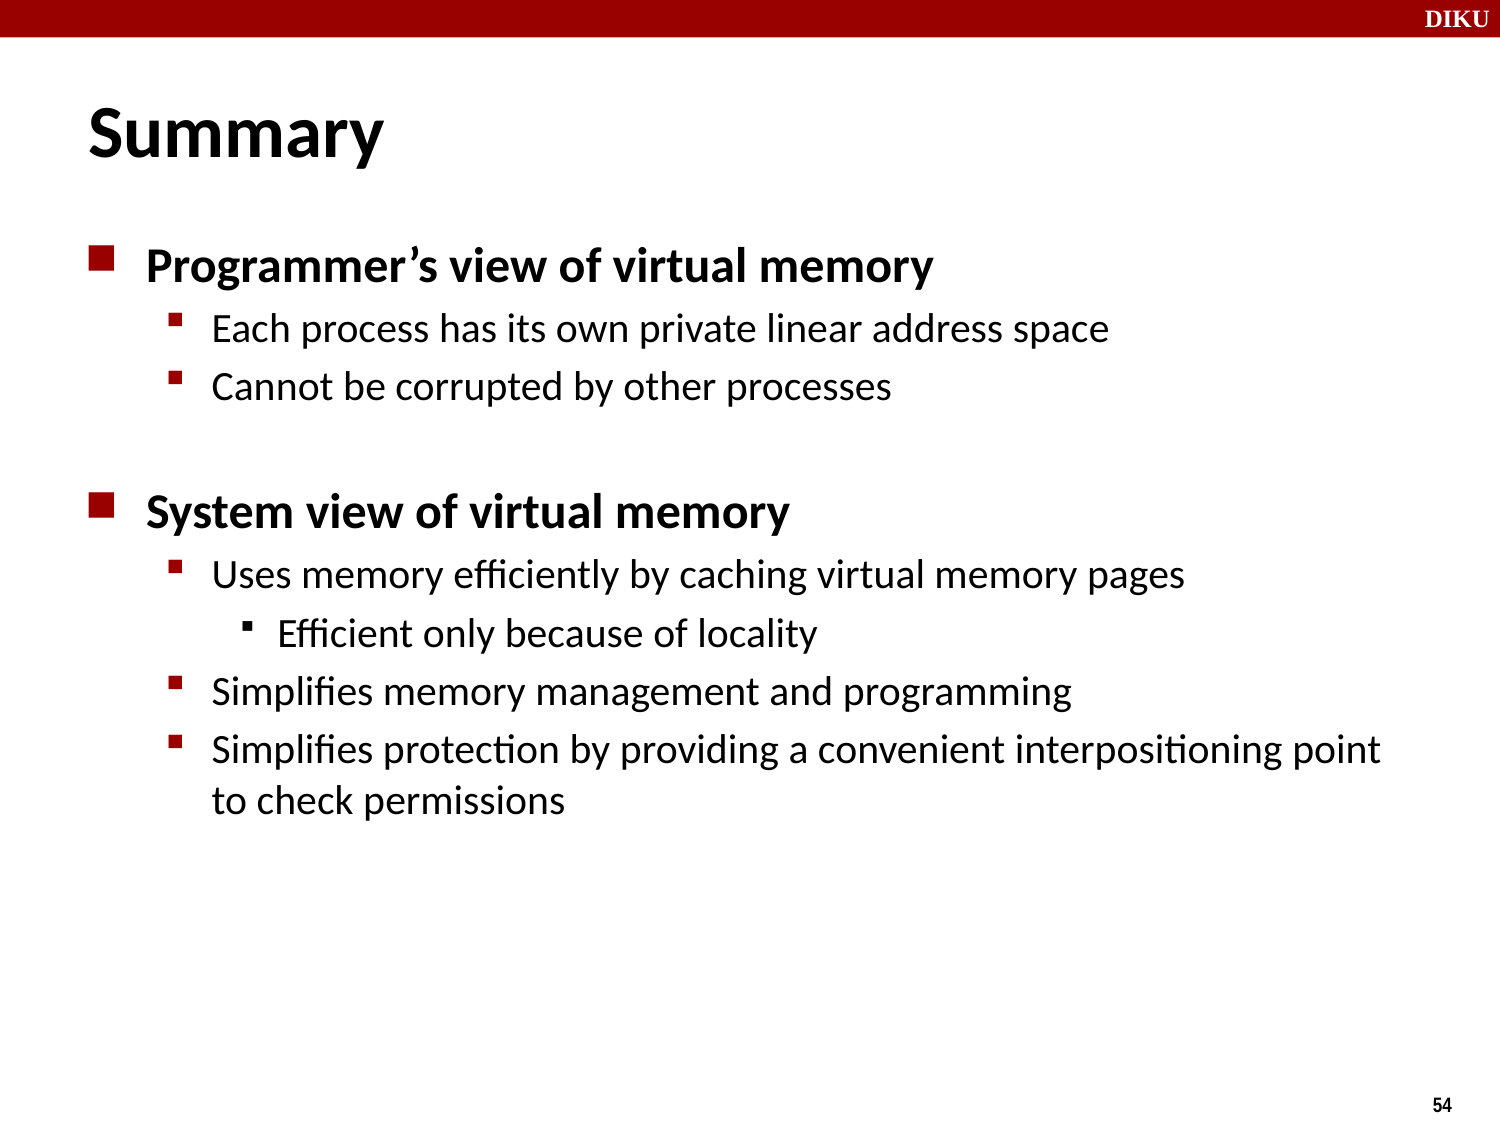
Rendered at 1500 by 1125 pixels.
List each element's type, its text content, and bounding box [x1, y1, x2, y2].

text_box Summary [73, 80, 942, 175]
text_box Programmer’s view of virtual memory Each process has its own private linear address space Cannot be corrupted by other processes System view of virtual memory Uses memory efficiently by caching virtual memory pages Efficient only because of locality Simplifies memory management and programming Simplifies protection by providing a convenient interpositioning point to check permissions [75, 224, 1438, 1013]
